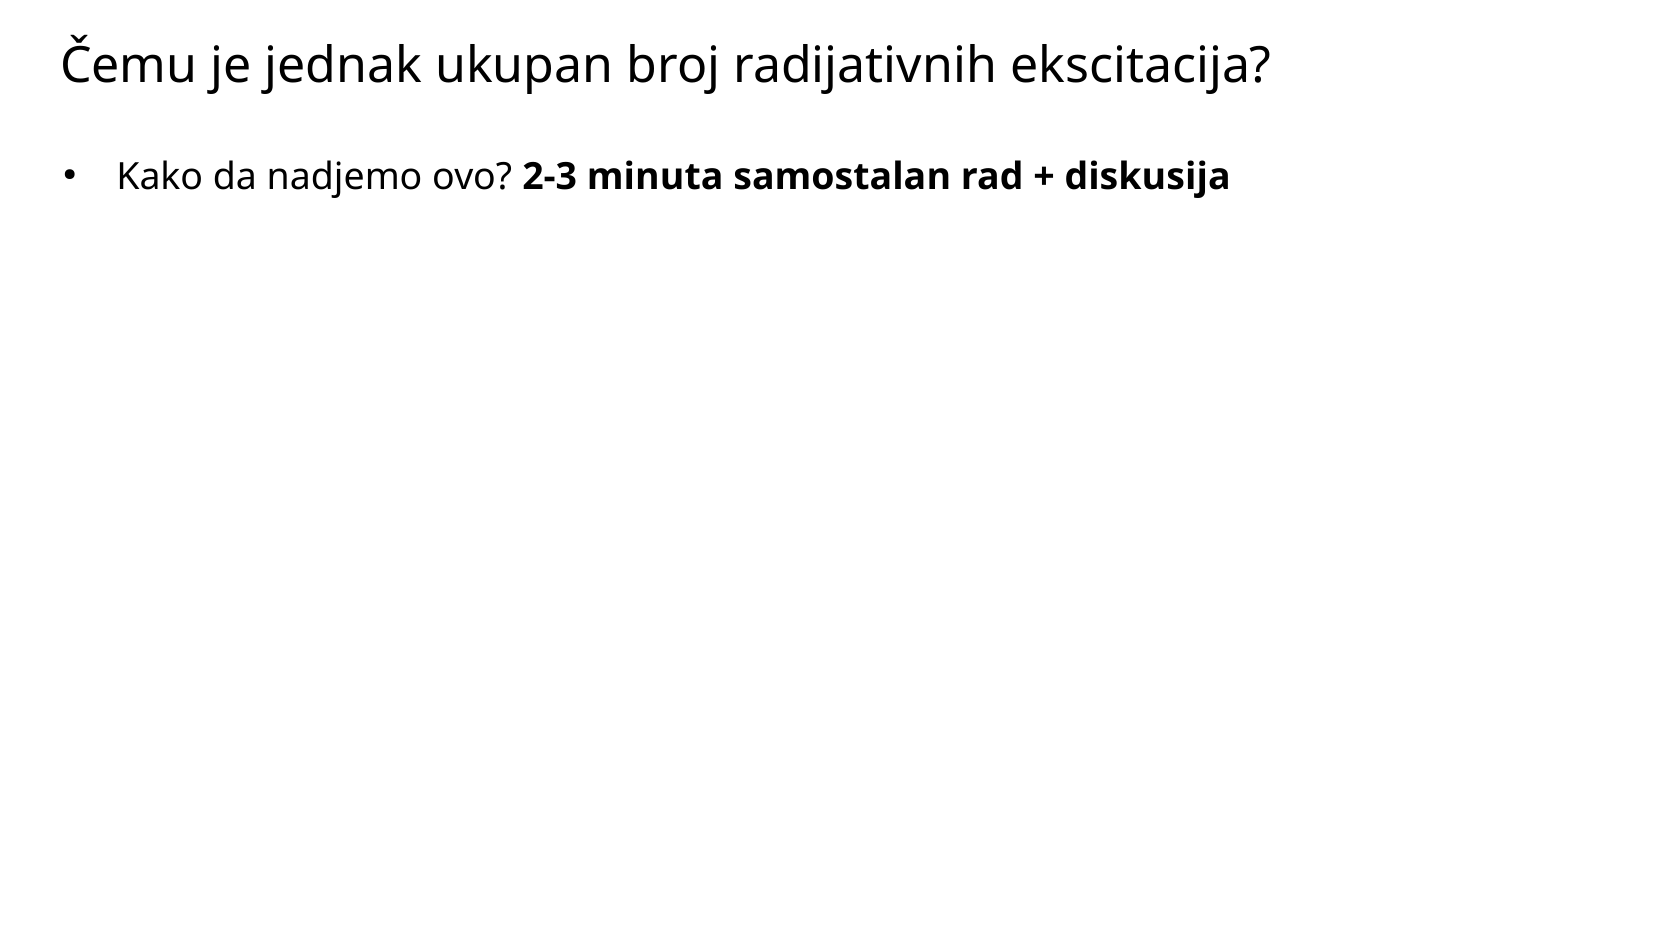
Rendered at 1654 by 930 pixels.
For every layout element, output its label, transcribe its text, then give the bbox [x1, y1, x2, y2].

title Čemu je jednak ukupan broj radijativnih ekscitacija? [59, 13, 1648, 113]
list Kako da nadjemo ovo? 2-3 minuta samostalan rad + diskusija [45, 149, 1635, 880]
